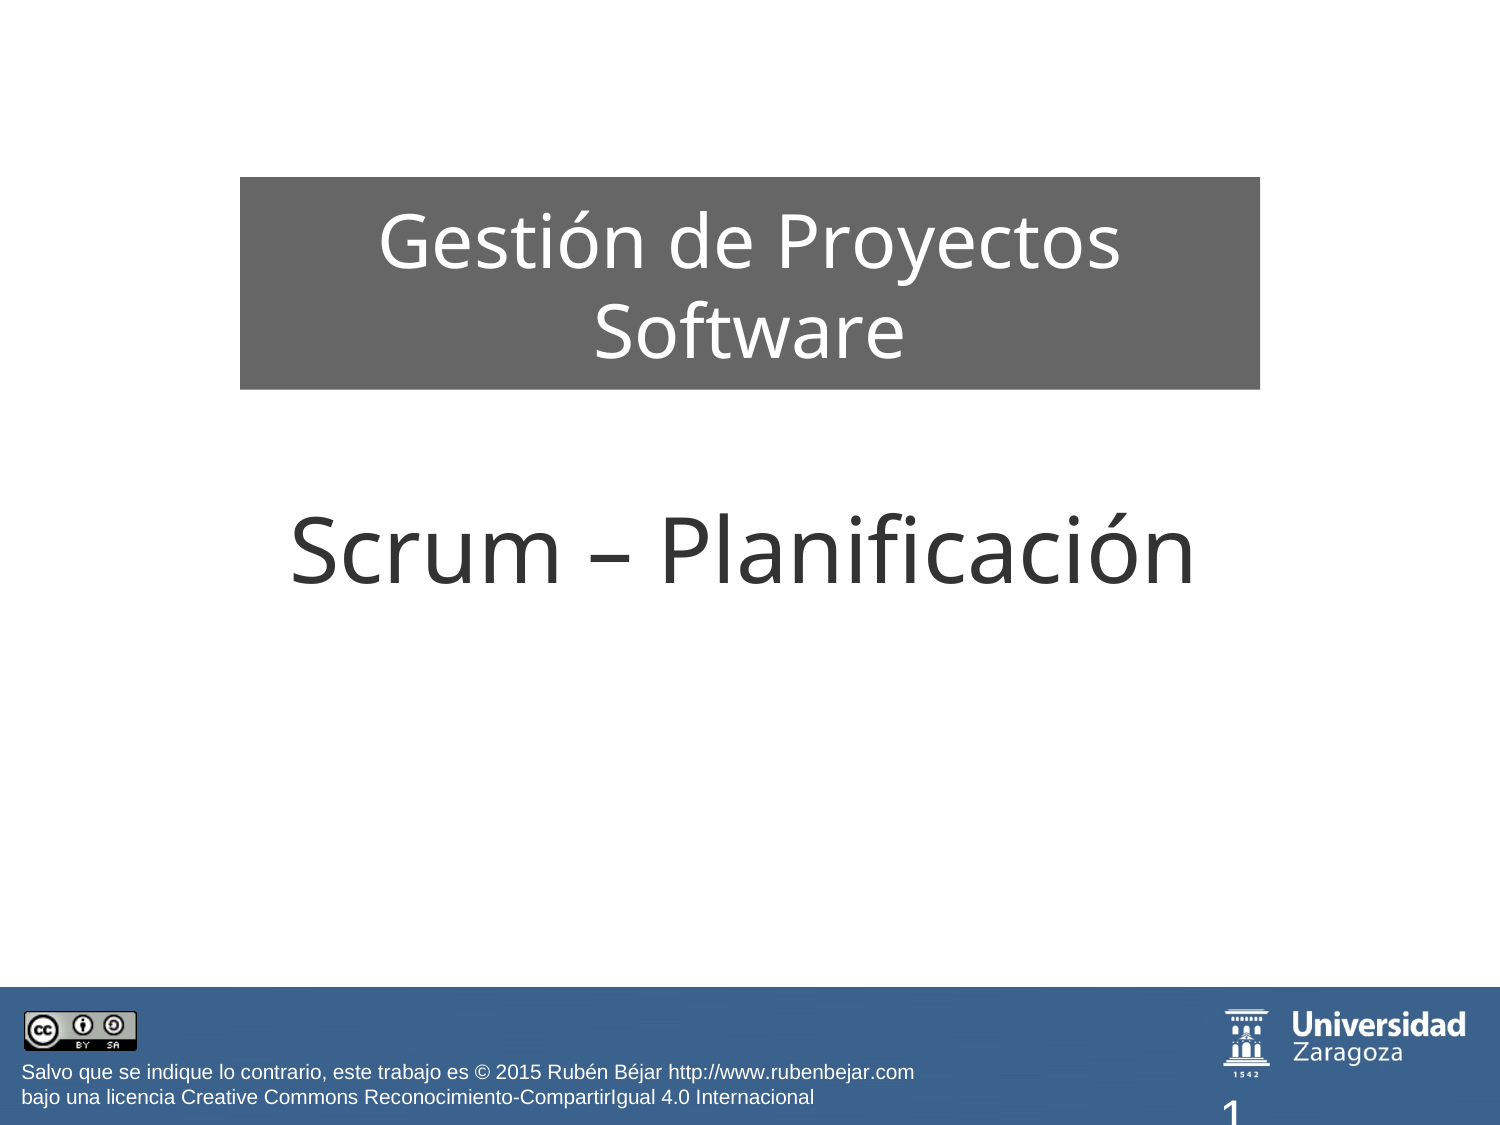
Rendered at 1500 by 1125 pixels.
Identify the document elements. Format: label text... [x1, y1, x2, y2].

text_box Scrum – Planificación [106, 484, 1382, 611]
picture [0, 987, 1500, 1125]
text_box Gestión de Proyectos Software [240, 177, 1261, 390]
